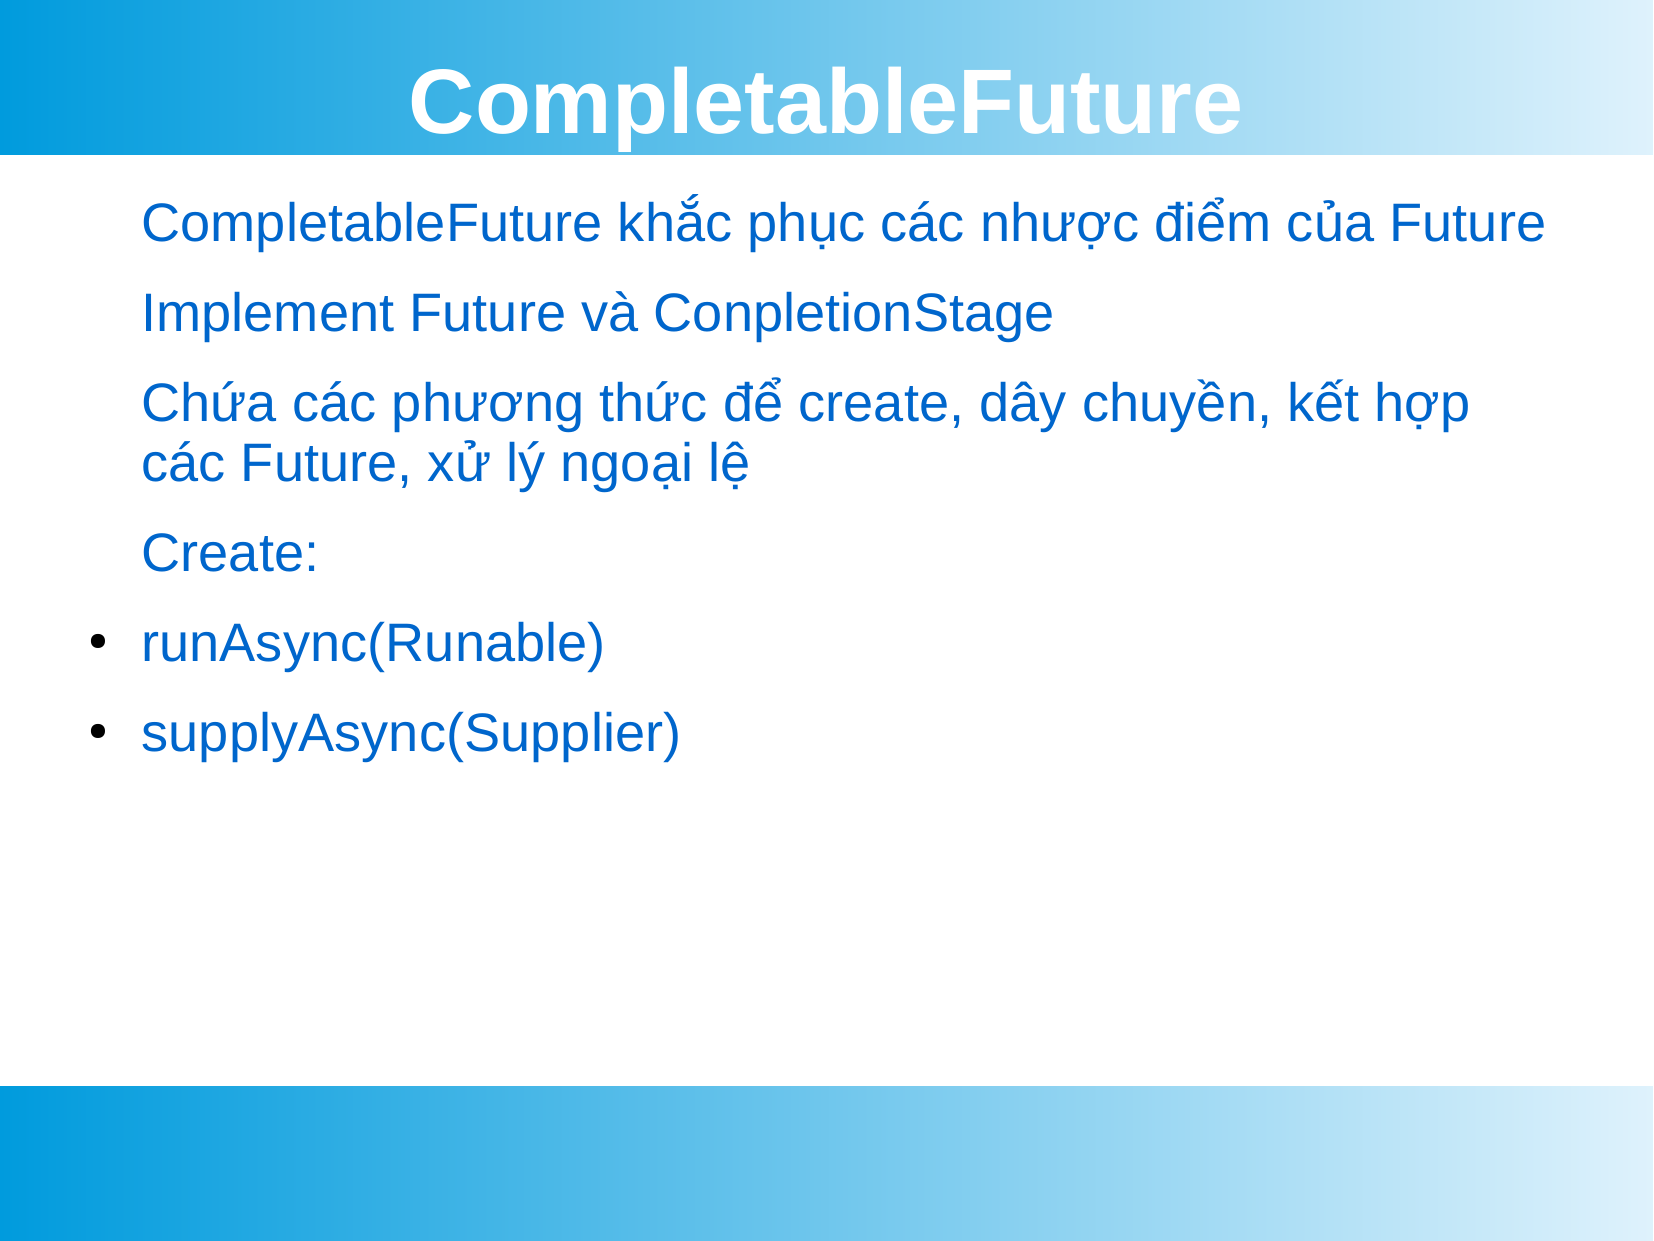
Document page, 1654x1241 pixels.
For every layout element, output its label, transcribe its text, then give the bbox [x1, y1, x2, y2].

title CompletableFuture [82, 49, 1571, 155]
list CompletableFuture khắc phục các nhược điểm của Future Implement Future và ConpletionStage Chứa các phương thức để create, dây chuyền, kết hợp các Future, xử lý ngoại lệ Create: runAsync(Runable) supplyAsync(Supplier) [70, 192, 1559, 1078]
